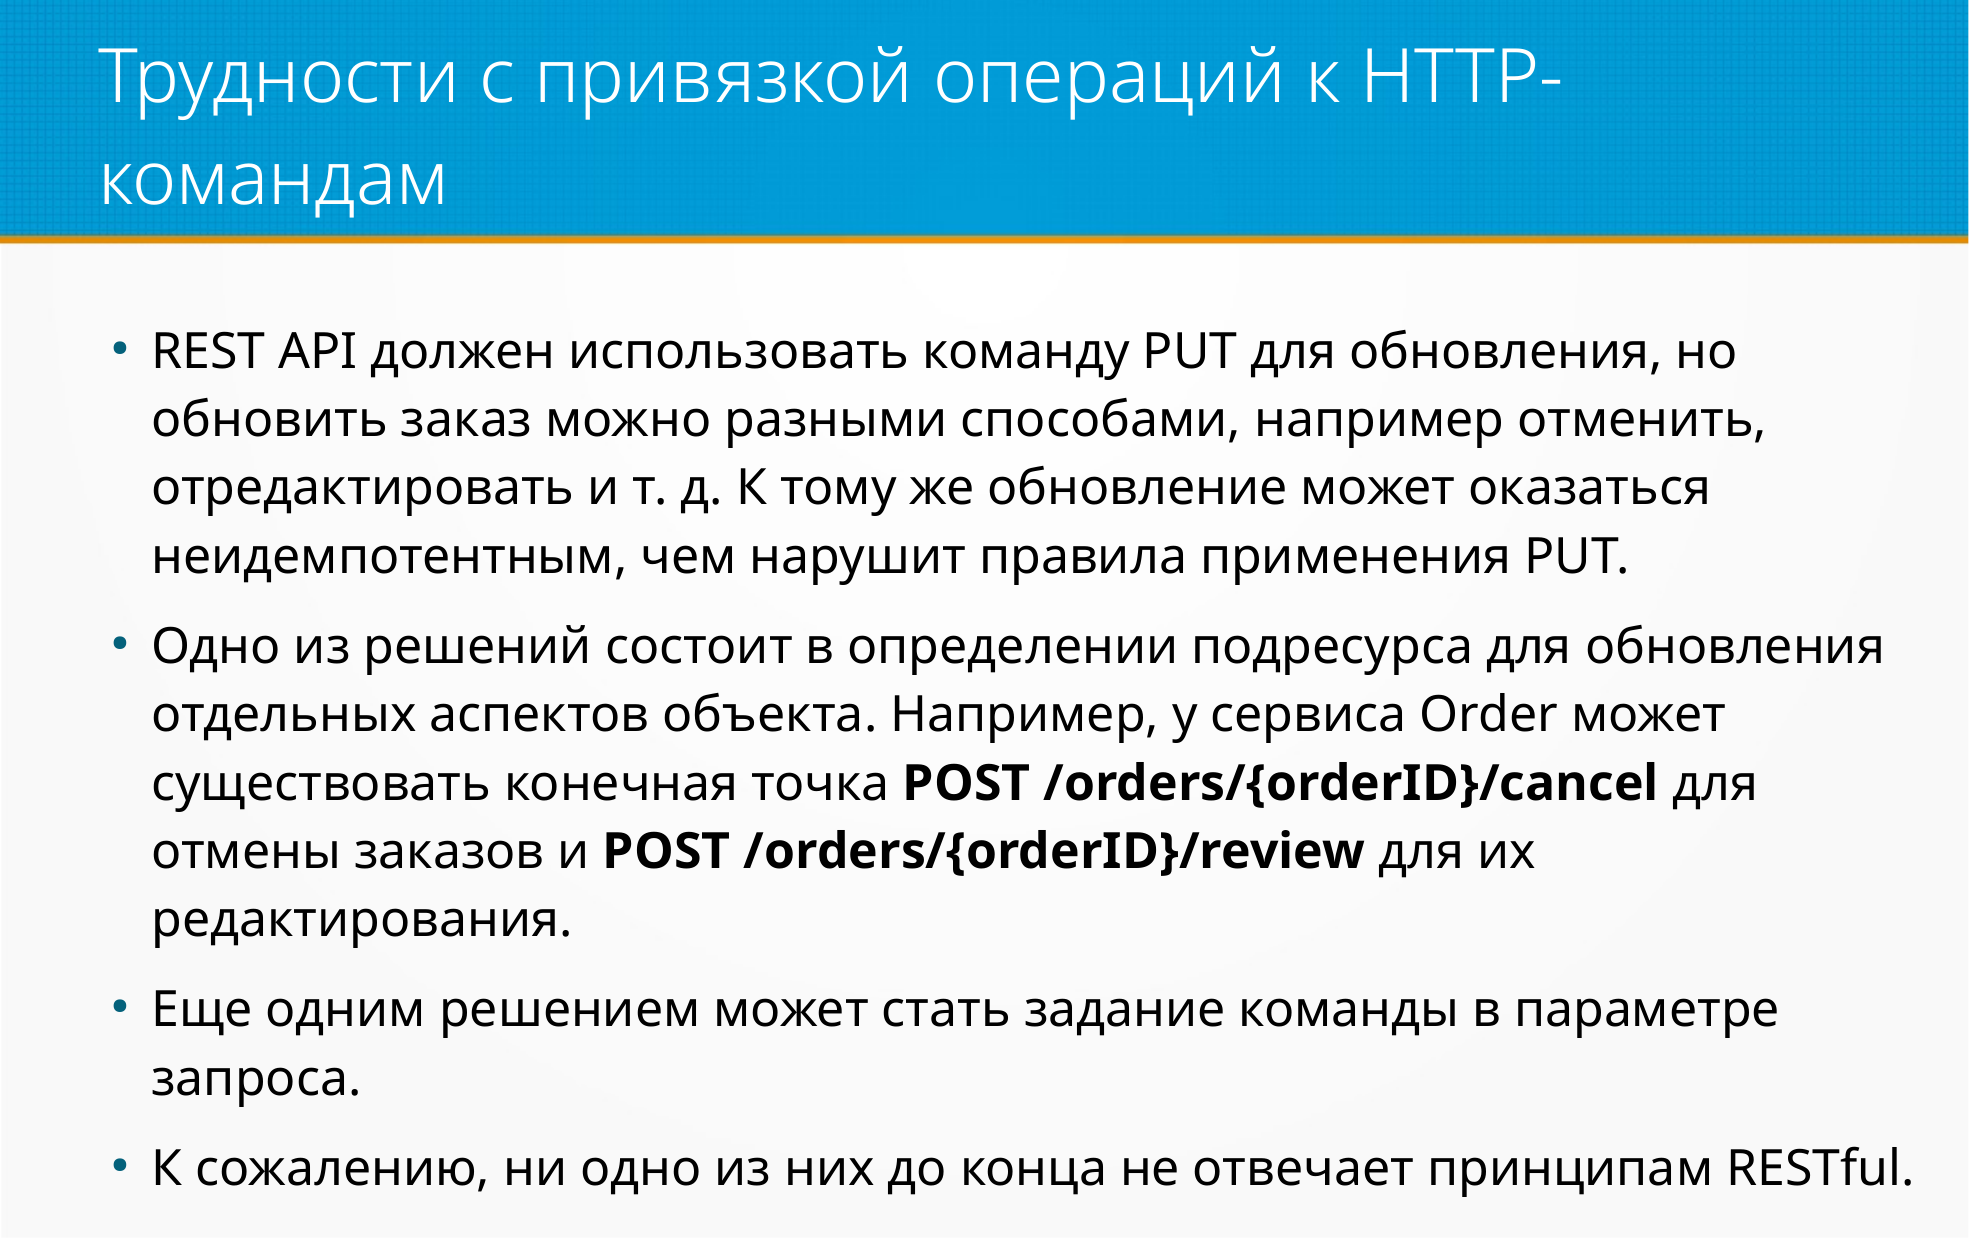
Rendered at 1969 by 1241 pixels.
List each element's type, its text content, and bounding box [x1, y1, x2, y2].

title Трудности с привязкой операций к HTTP-командам [98, 19, 1870, 227]
list REST API должен использовать команду PUT для обновления, но обновить заказ можно разными способами, например отменить, отредактировать и т. д. К тому же обновление может оказаться неидемпотентным, чем нарушит правила применения PUT. Одно из решений состоит в определении подресурса для обновления отдельных аспектов объекта. Например, у сервиса Order может существовать конечная точка POST /orders/{orderID}/cancel для отмены заказов и POST /orders/{orderID}/review для их редактирования. Еще одним решением может стать задание команды в параметре запроса. К сожалению, ни одно из них до конца не отвечает принципам RESTful. [98, 315, 1926, 1229]
picture [0, 233, 1969, 1241]
